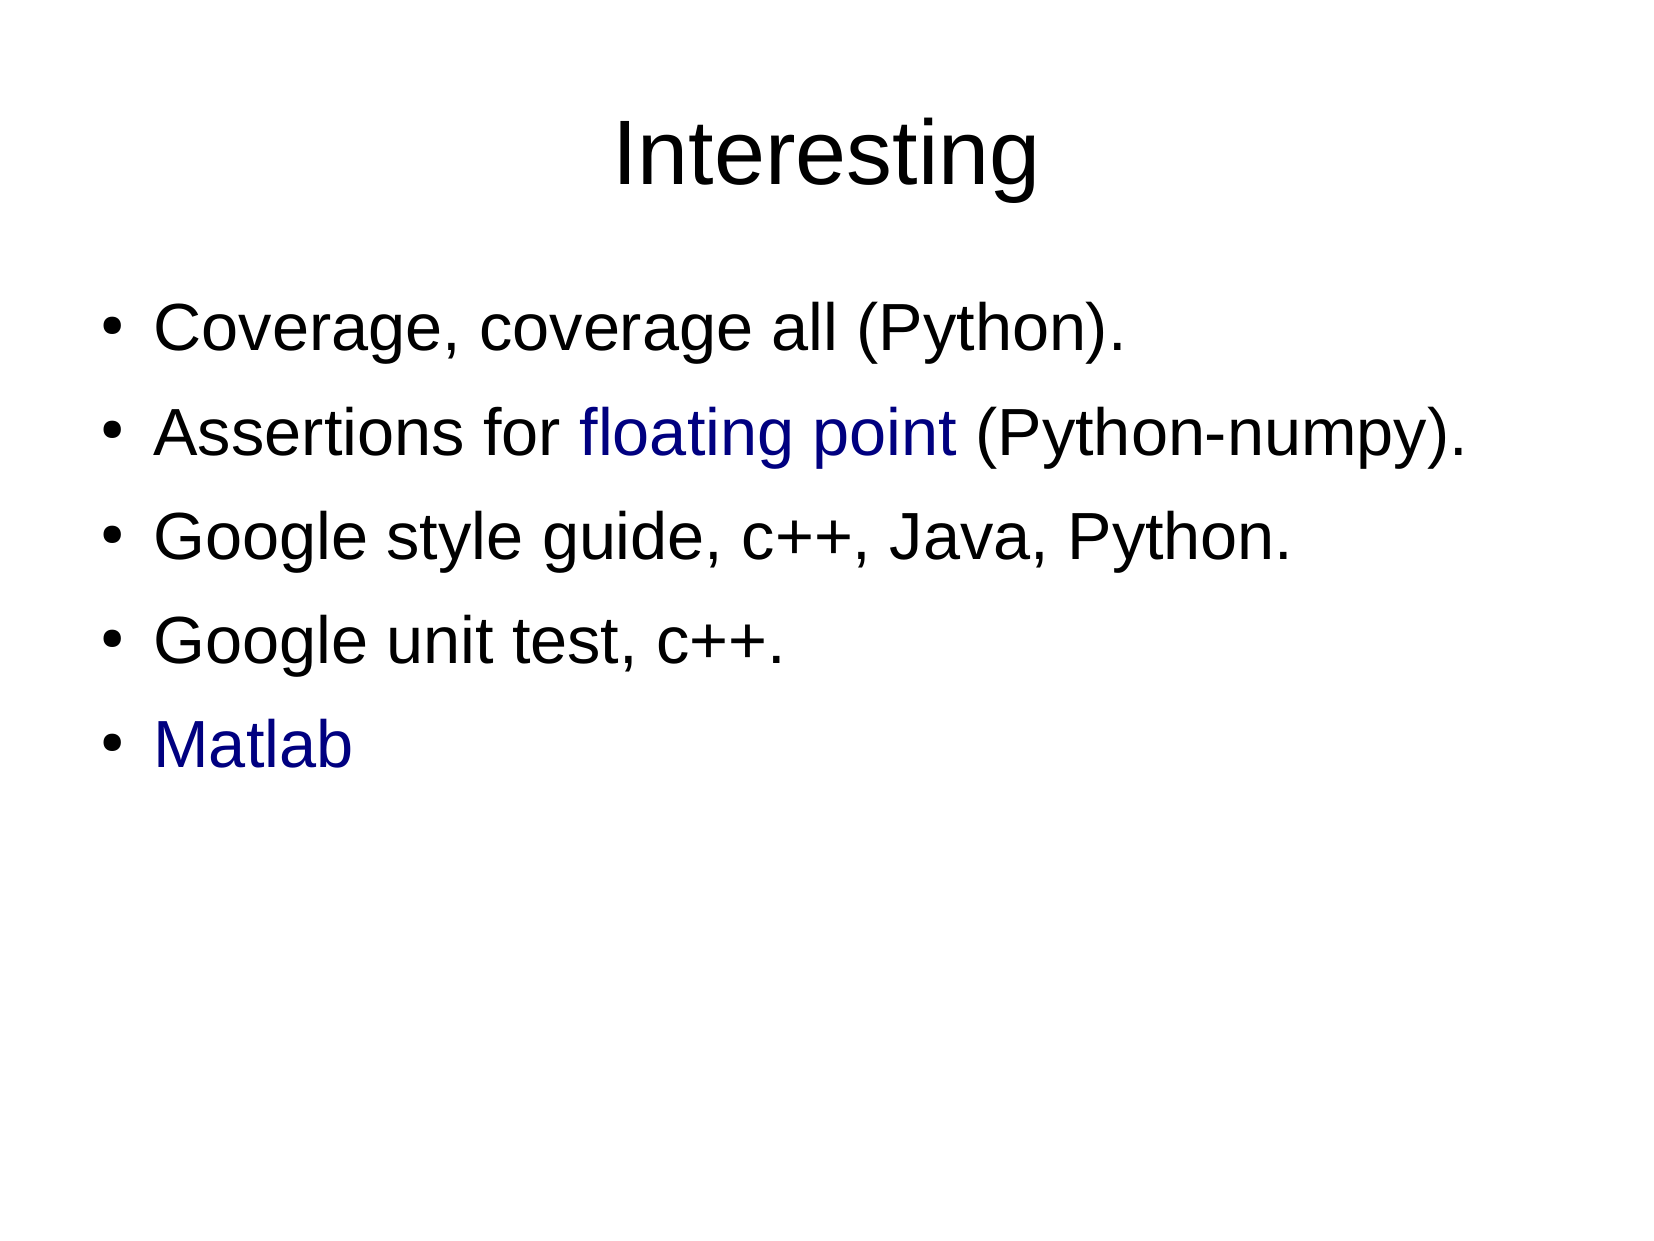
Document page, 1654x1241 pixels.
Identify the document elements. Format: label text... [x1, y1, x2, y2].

title Interesting [82, 49, 1571, 257]
list Coverage, coverage all (Python). Assertions for floating point (Python-numpy). Google style guide, c++, Java, Python. Google unit test, c++. Matlab [82, 290, 1571, 1010]
